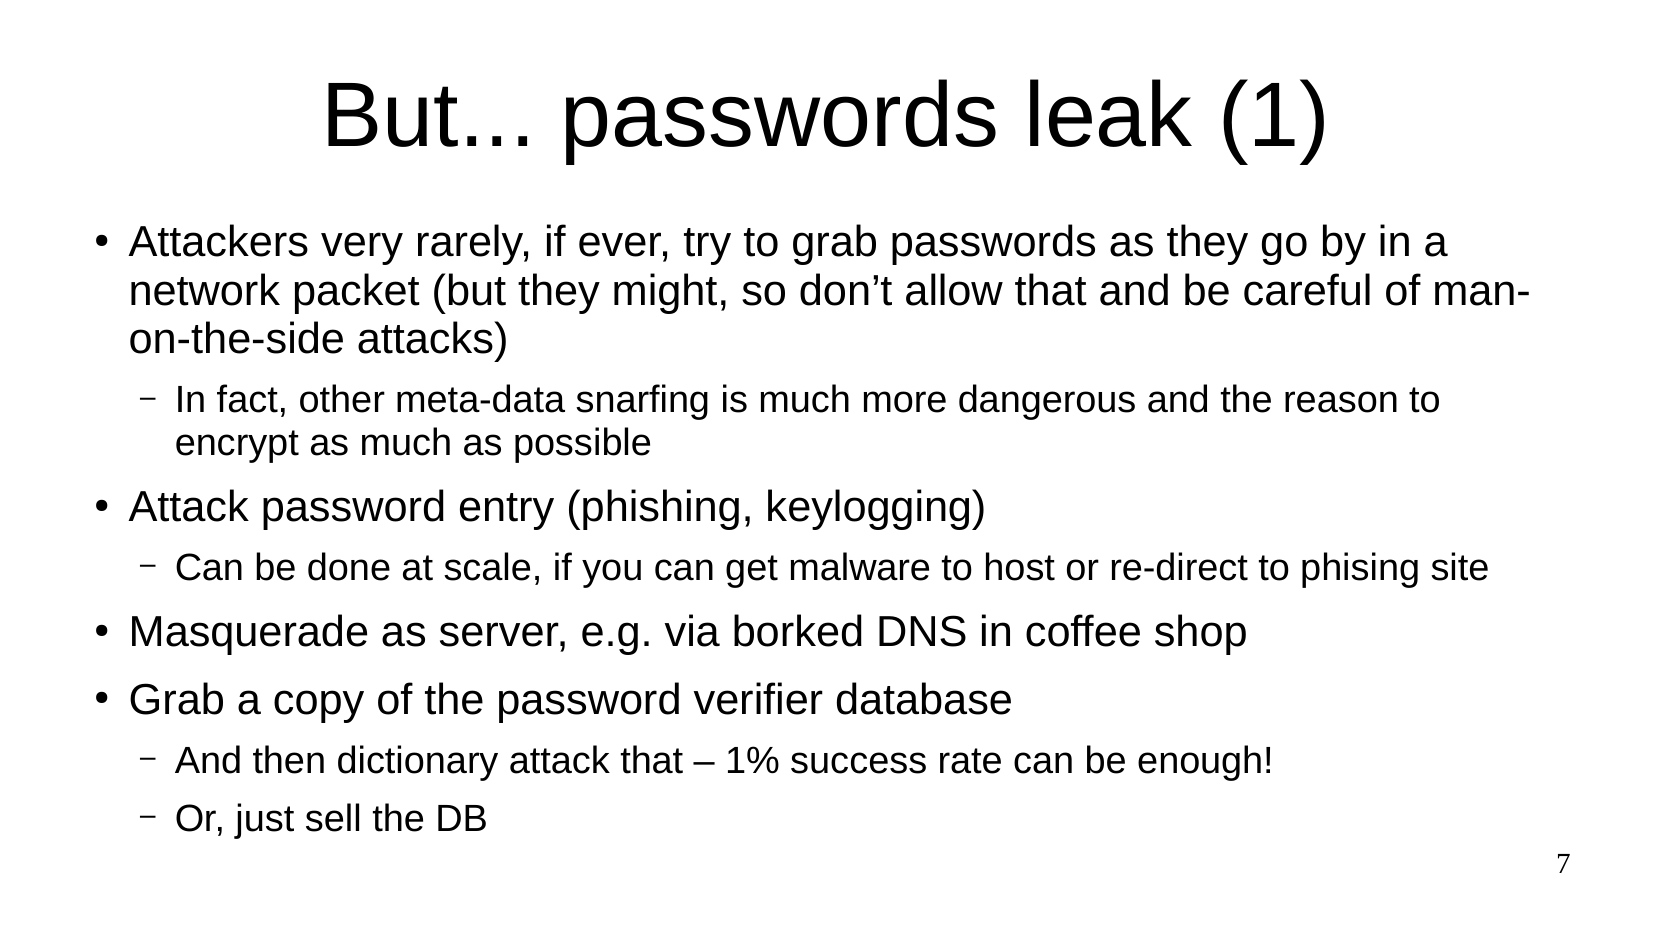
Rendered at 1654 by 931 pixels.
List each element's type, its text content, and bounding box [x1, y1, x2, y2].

title But... passwords leak (1) [82, 37, 1571, 193]
list Attackers very rarely, if ever, try to grab passwords as they go by in a network packet (but they might, so don’t allow that and be careful of man-on-the-side attacks) In fact, other meta-data snarfing is much more dangerous and the reason to encrypt as much as possible Attack password entry (phishing, keylogging) Can be done at scale, if you can get malware to host or re-direct to phising site Masquerade as server, e.g. via borked DNS in coffee shop Grab a copy of the password verifier database And then dictionary attack that – 1% success rate can be enough! Or, just sell the DB [82, 217, 1571, 848]
